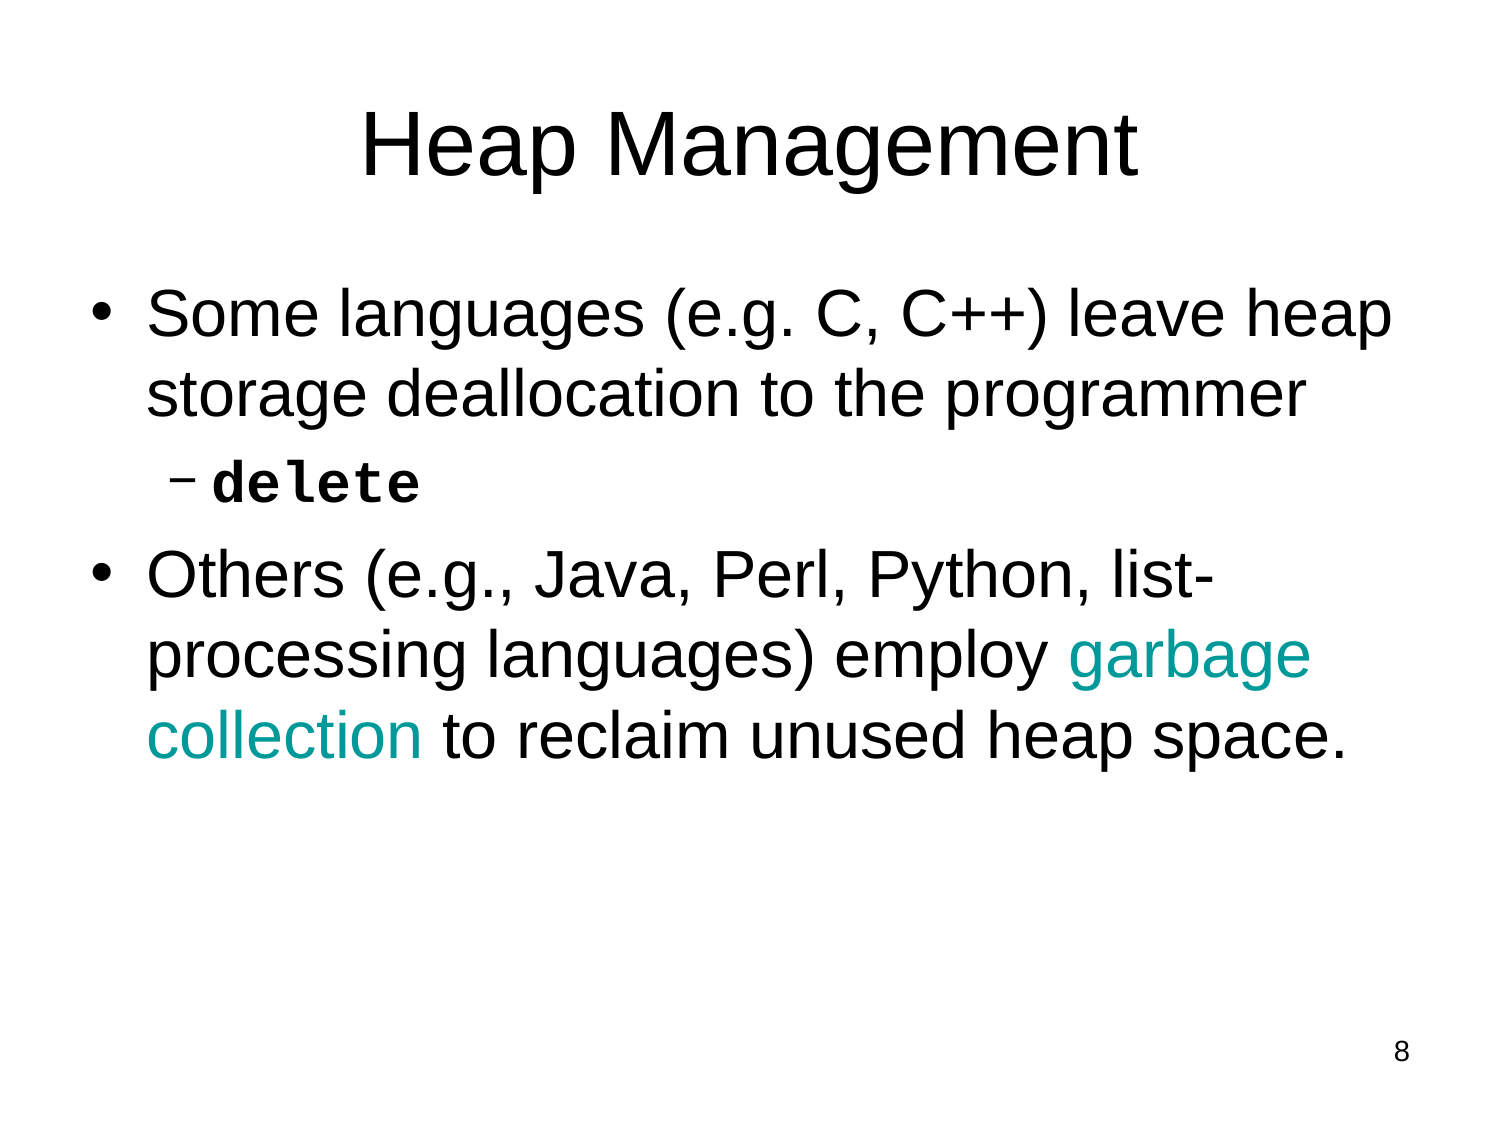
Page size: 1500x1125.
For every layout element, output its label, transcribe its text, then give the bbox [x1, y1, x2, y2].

list Some languages (e.g. C, C++) leave heap storage deallocation to the programmer delete Others (e.g., Java, Perl, Python, list-processing languages) employ garbage collection to reclaim unused heap space. [75, 262, 1426, 1006]
title Heap Management [75, 45, 1426, 233]
text_box <number> [1074, 1024, 1426, 1103]
